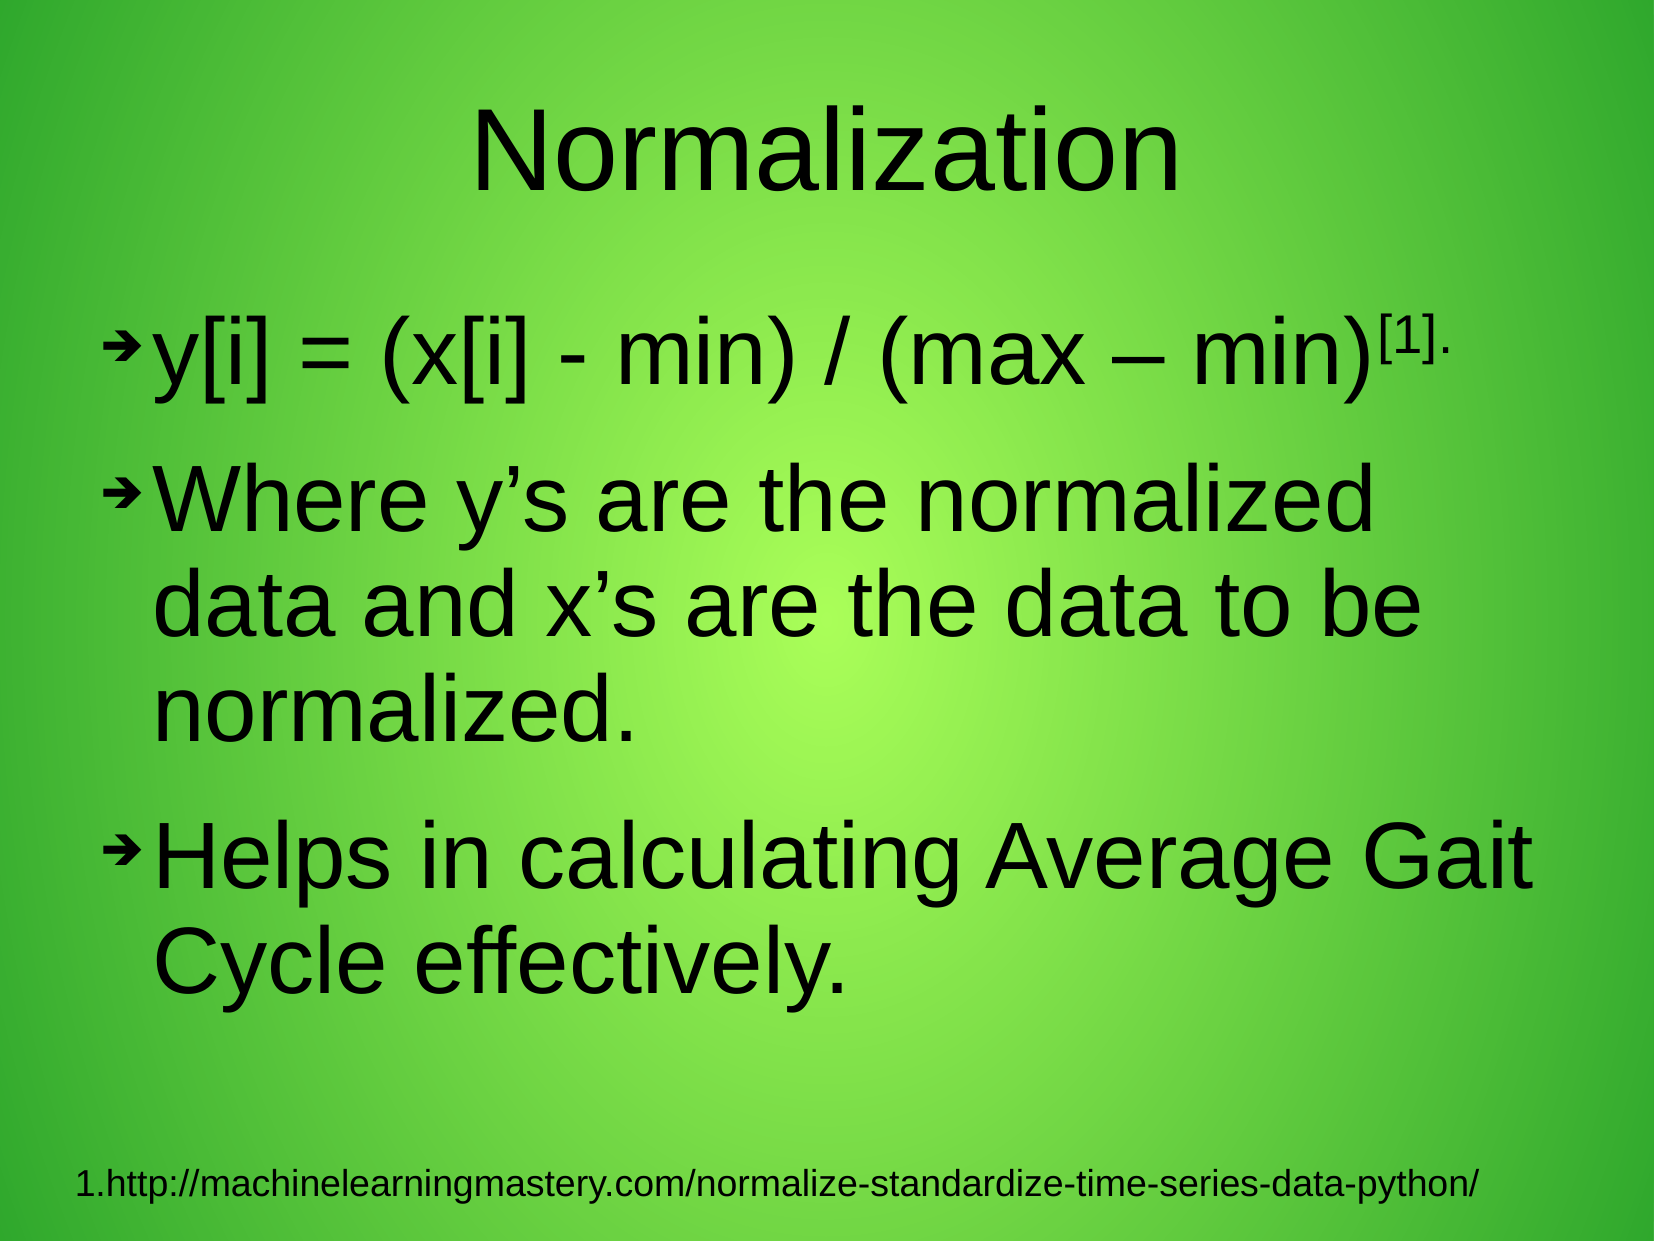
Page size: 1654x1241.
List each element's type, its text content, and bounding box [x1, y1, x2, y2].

title Normalization [82, 47, 1571, 252]
list y[i] = (x[i] - min) / (max – min)[1]. Where y’s are the normalized data and x’s are the data to be normalized. Helps in calculating Average Gait Cycle effectively. [82, 299, 1571, 1019]
text_box 1.http://machinelearningmastery.com/normalize-standardize-time-series-data-python/ [60, 1155, 1495, 1212]
